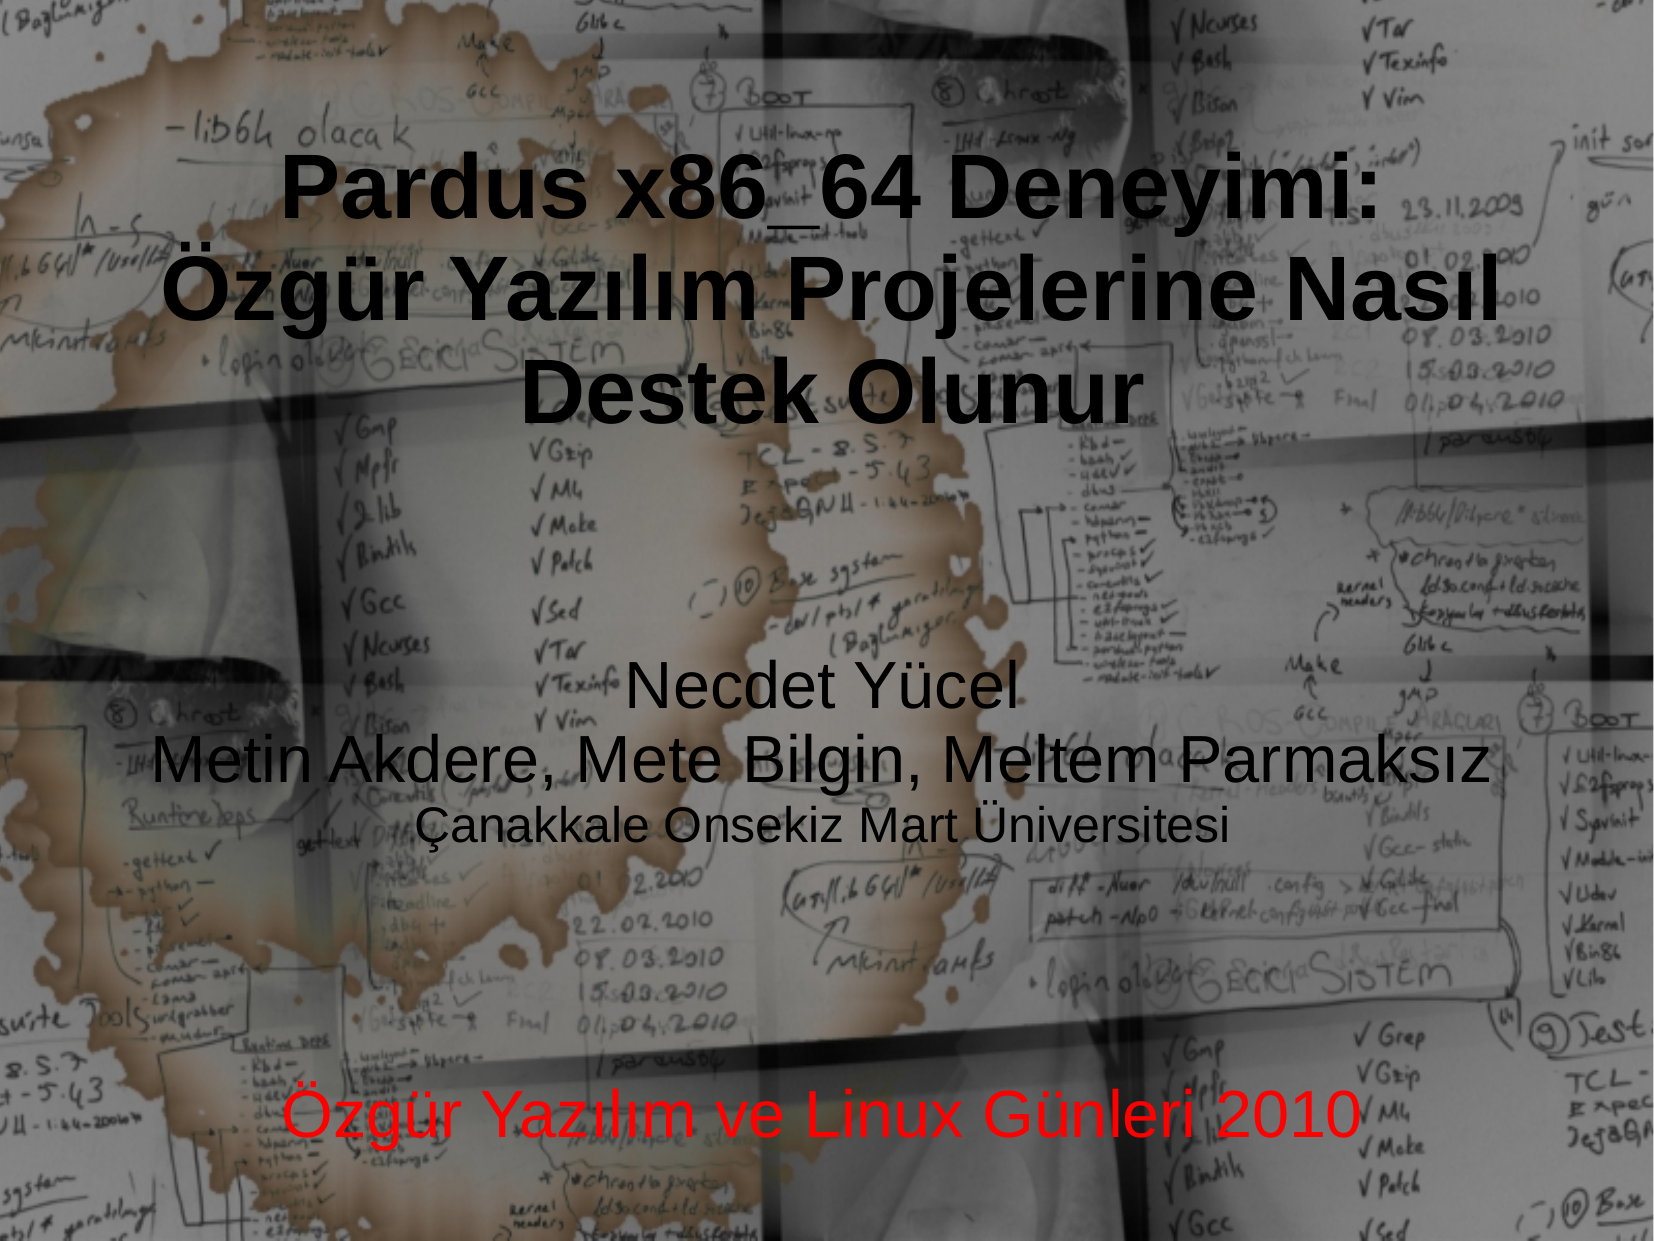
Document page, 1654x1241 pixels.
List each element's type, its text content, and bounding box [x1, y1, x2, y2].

picture [0, 0, 1654, 1241]
title Pardus x86_64 Deneyimi: Özgür Yazılım Projelerine Nasıl Destek Olunur [88, 135, 1577, 443]
subtitle Necdet Yücel Metin Akdere, Mete Bilgin, Meltem Parmaksız Çanakkale Onsekiz Mart Üniversitesi Özgür Yazılım ve Linux Günleri 2010 [78, 561, 1567, 1239]
